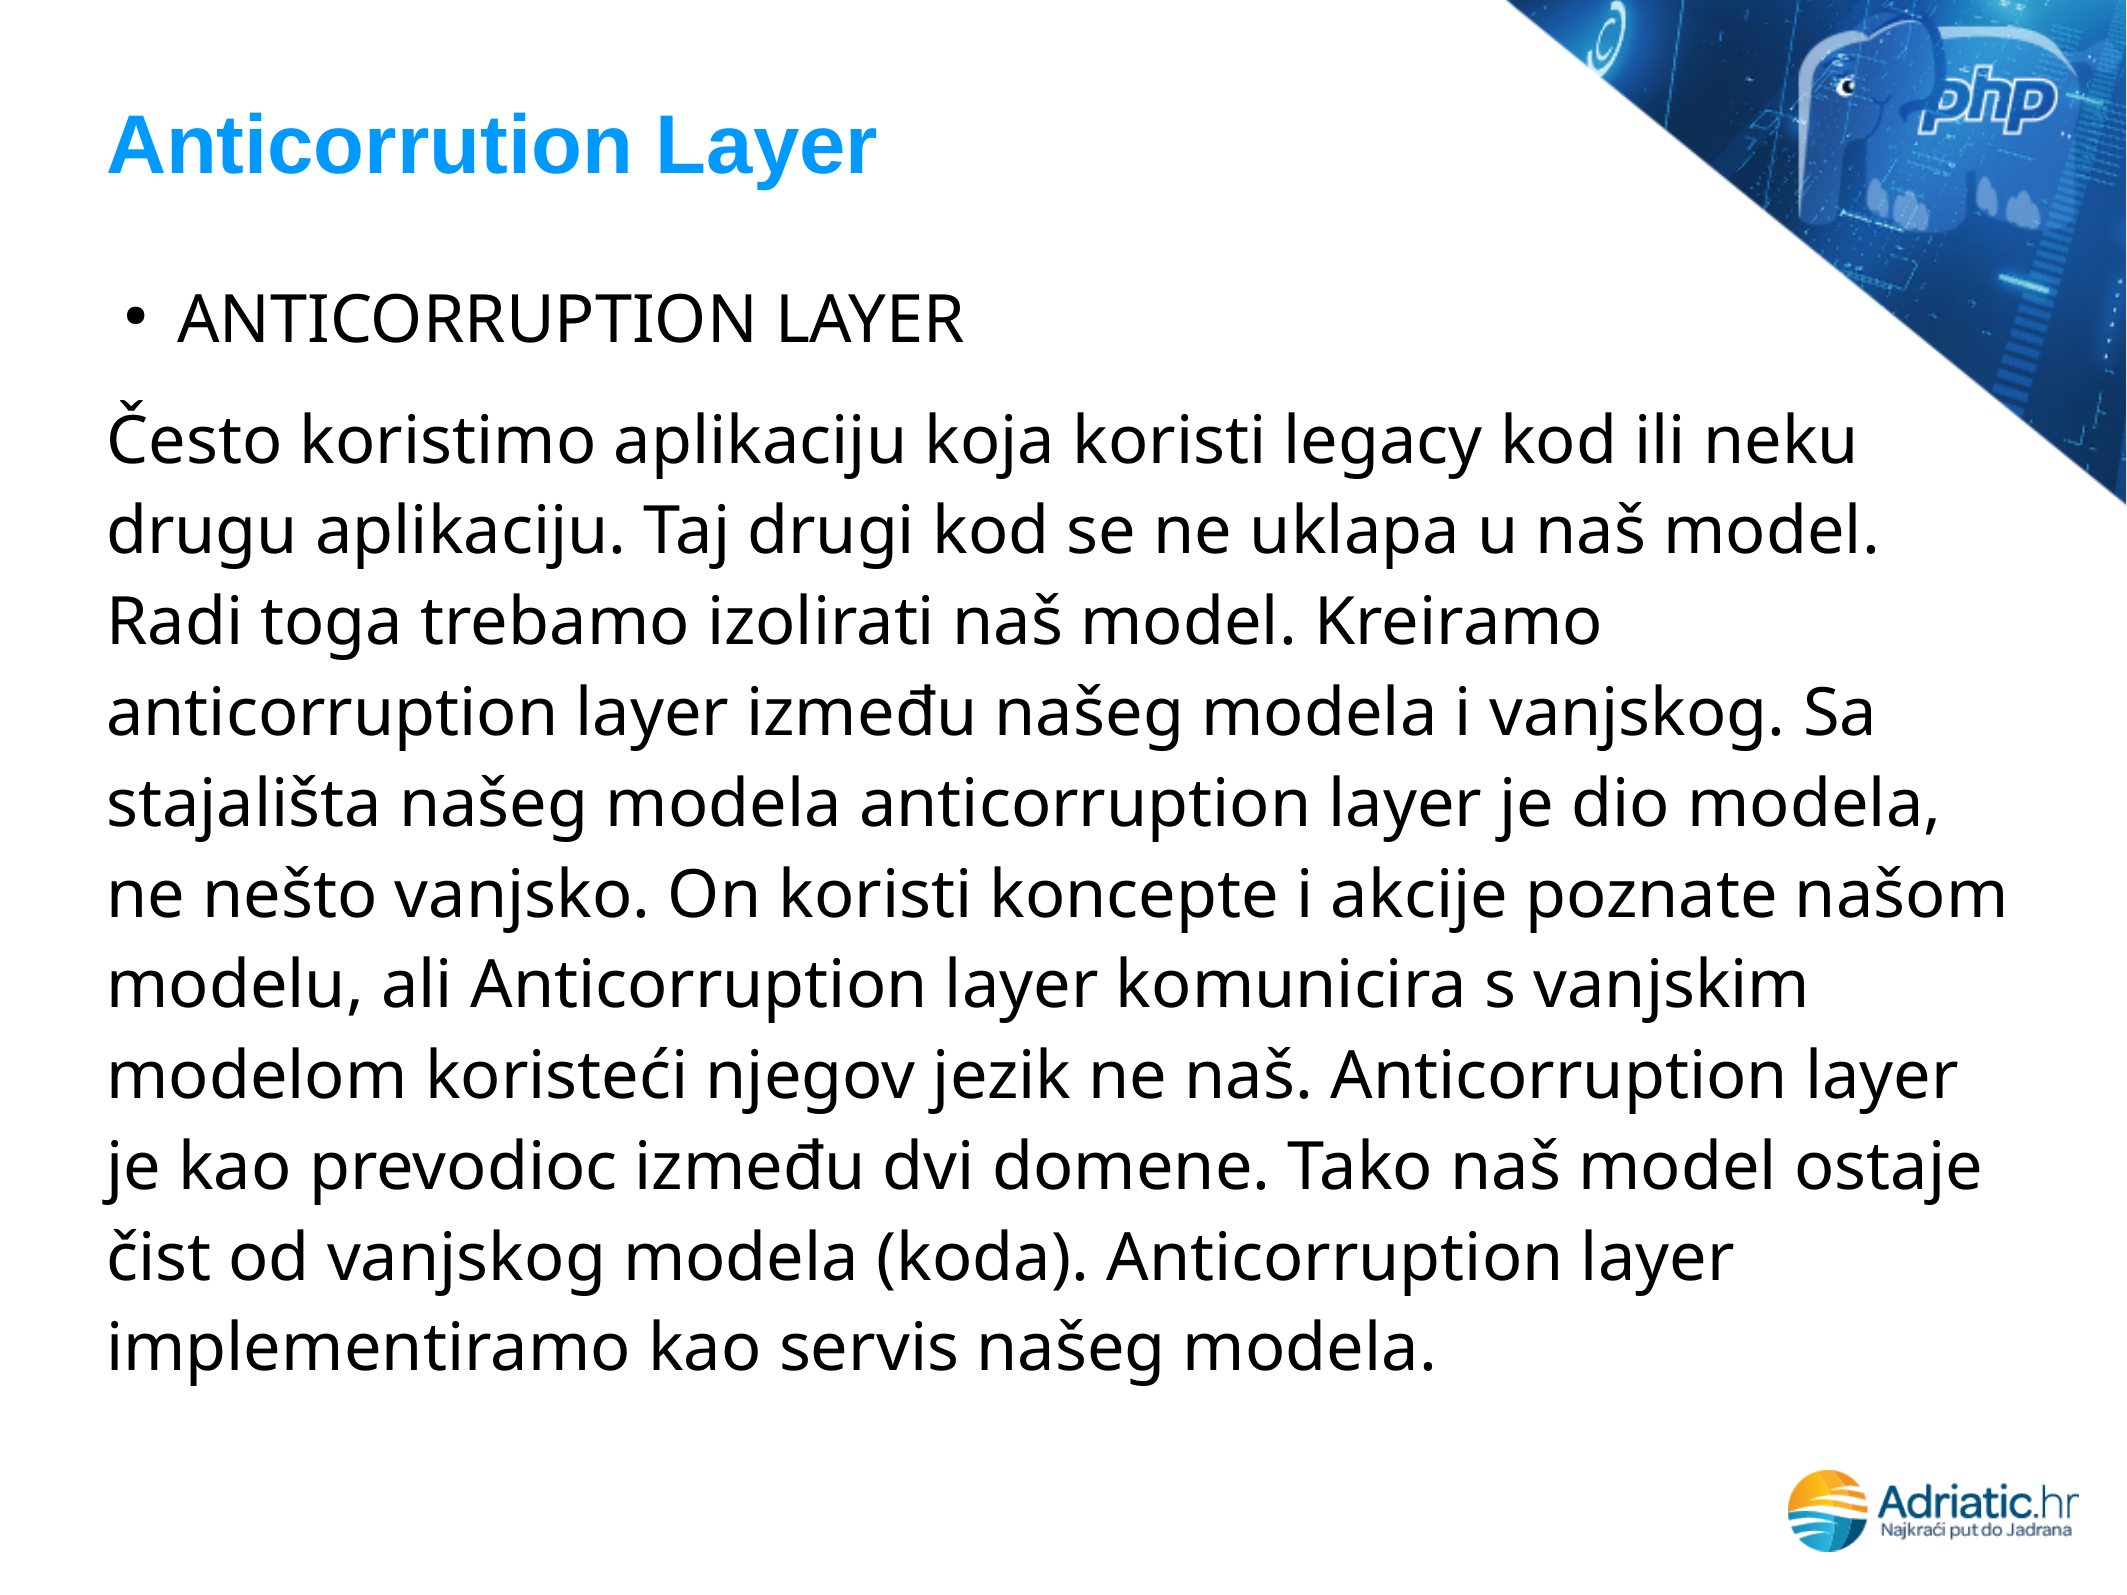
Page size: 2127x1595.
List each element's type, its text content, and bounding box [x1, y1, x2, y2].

list ANTICORRUPTION LAYER Često koristimo aplikaciju koja koristi legacy kod ili neku drugu aplikaciju. Taj drugi kod se ne uklapa u naš model. Radi toga trebamo izolirati naš model. Kreiramo anticorruption layer između našeg modela i vanjskog. Sa stajališta našeg modela anticorruption layer je dio modela, ne nešto vanjsko. On koristi koncepte i akcije poznate našom modelu, ali Anticorruption layer komunicira s vanjskim modelom koristeći njegov jezik ne naš. Anticorruption layer je kao prevodioc između dvi domene. Tako naš model ostaje čist od vanjskog modela (koda). Anticorruption layer implementiramo kao servis našeg modela. [106, 271, 2020, 1453]
title Anticorrution Layer [106, 70, 1630, 219]
picture [1505, 0, 2127, 625]
picture [1788, 1470, 2079, 1552]
